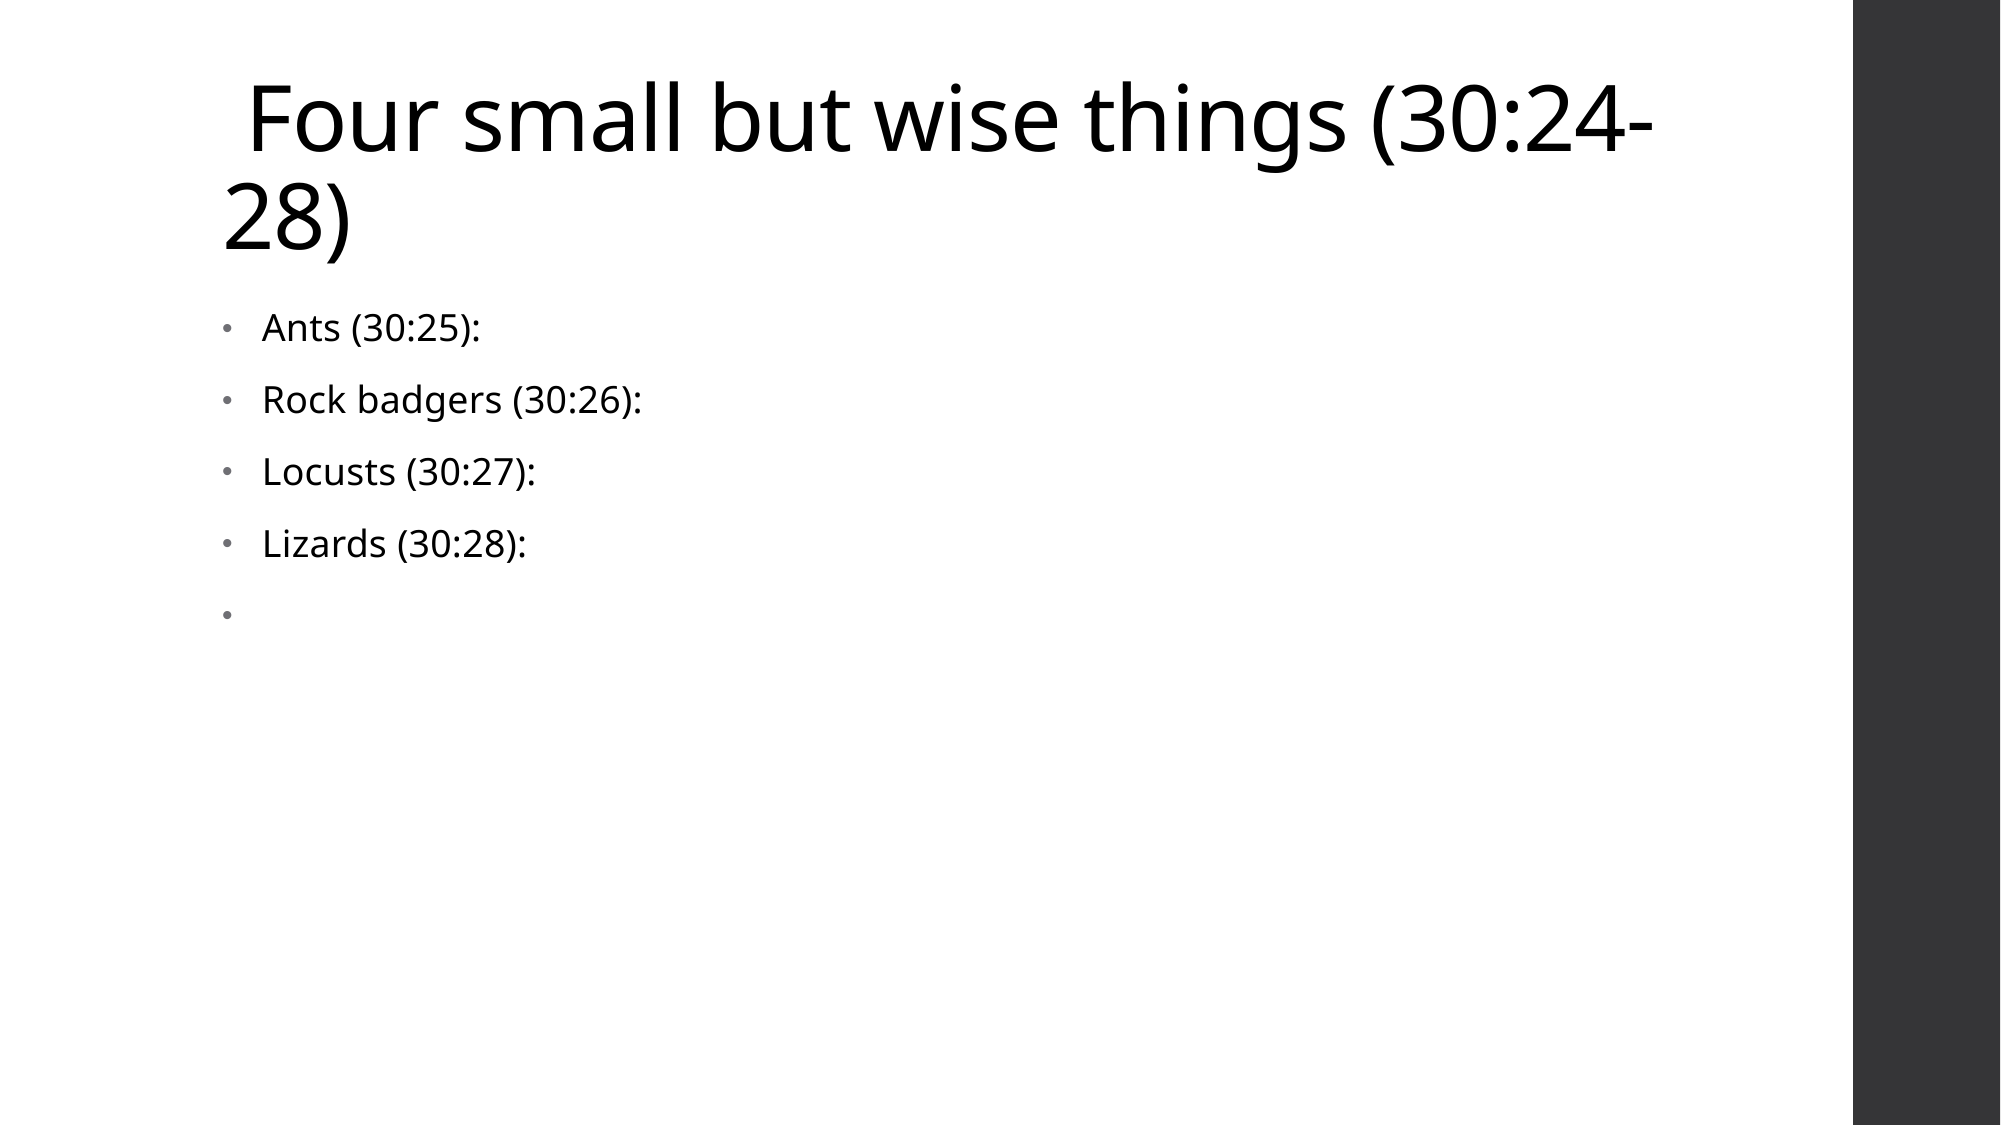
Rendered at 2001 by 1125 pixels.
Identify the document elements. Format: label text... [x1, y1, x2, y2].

list Ants (30:25): Rock badgers (30:26): Locusts (30:27): Lizards (30:28): [206, 299, 1617, 1014]
title Four small but wise things (30:24-28) [206, 60, 1797, 278]
